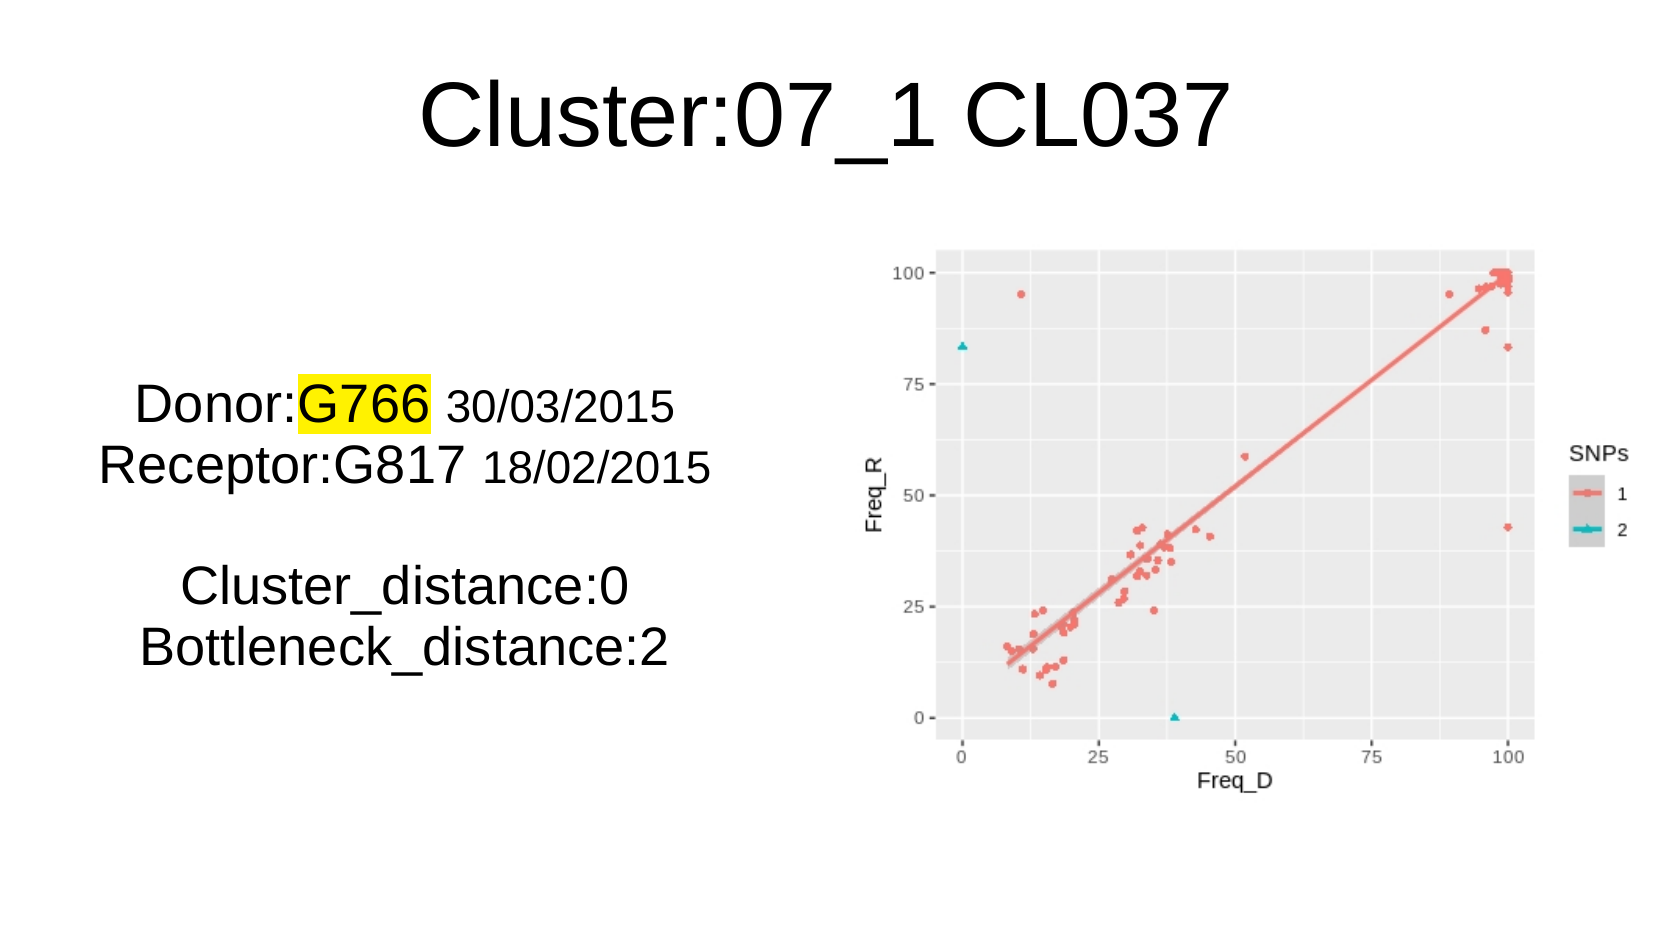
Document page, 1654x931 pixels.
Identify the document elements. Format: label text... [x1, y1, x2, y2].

text_box Donor:G766 30/03/2015 Receptor:G817 18/02/2015 Cluster_distance:0 Bottleneck_distance:2 [30, 255, 781, 796]
title Cluster:07_1 CL037 [82, 37, 1571, 193]
picture [855, 239, 1652, 804]
